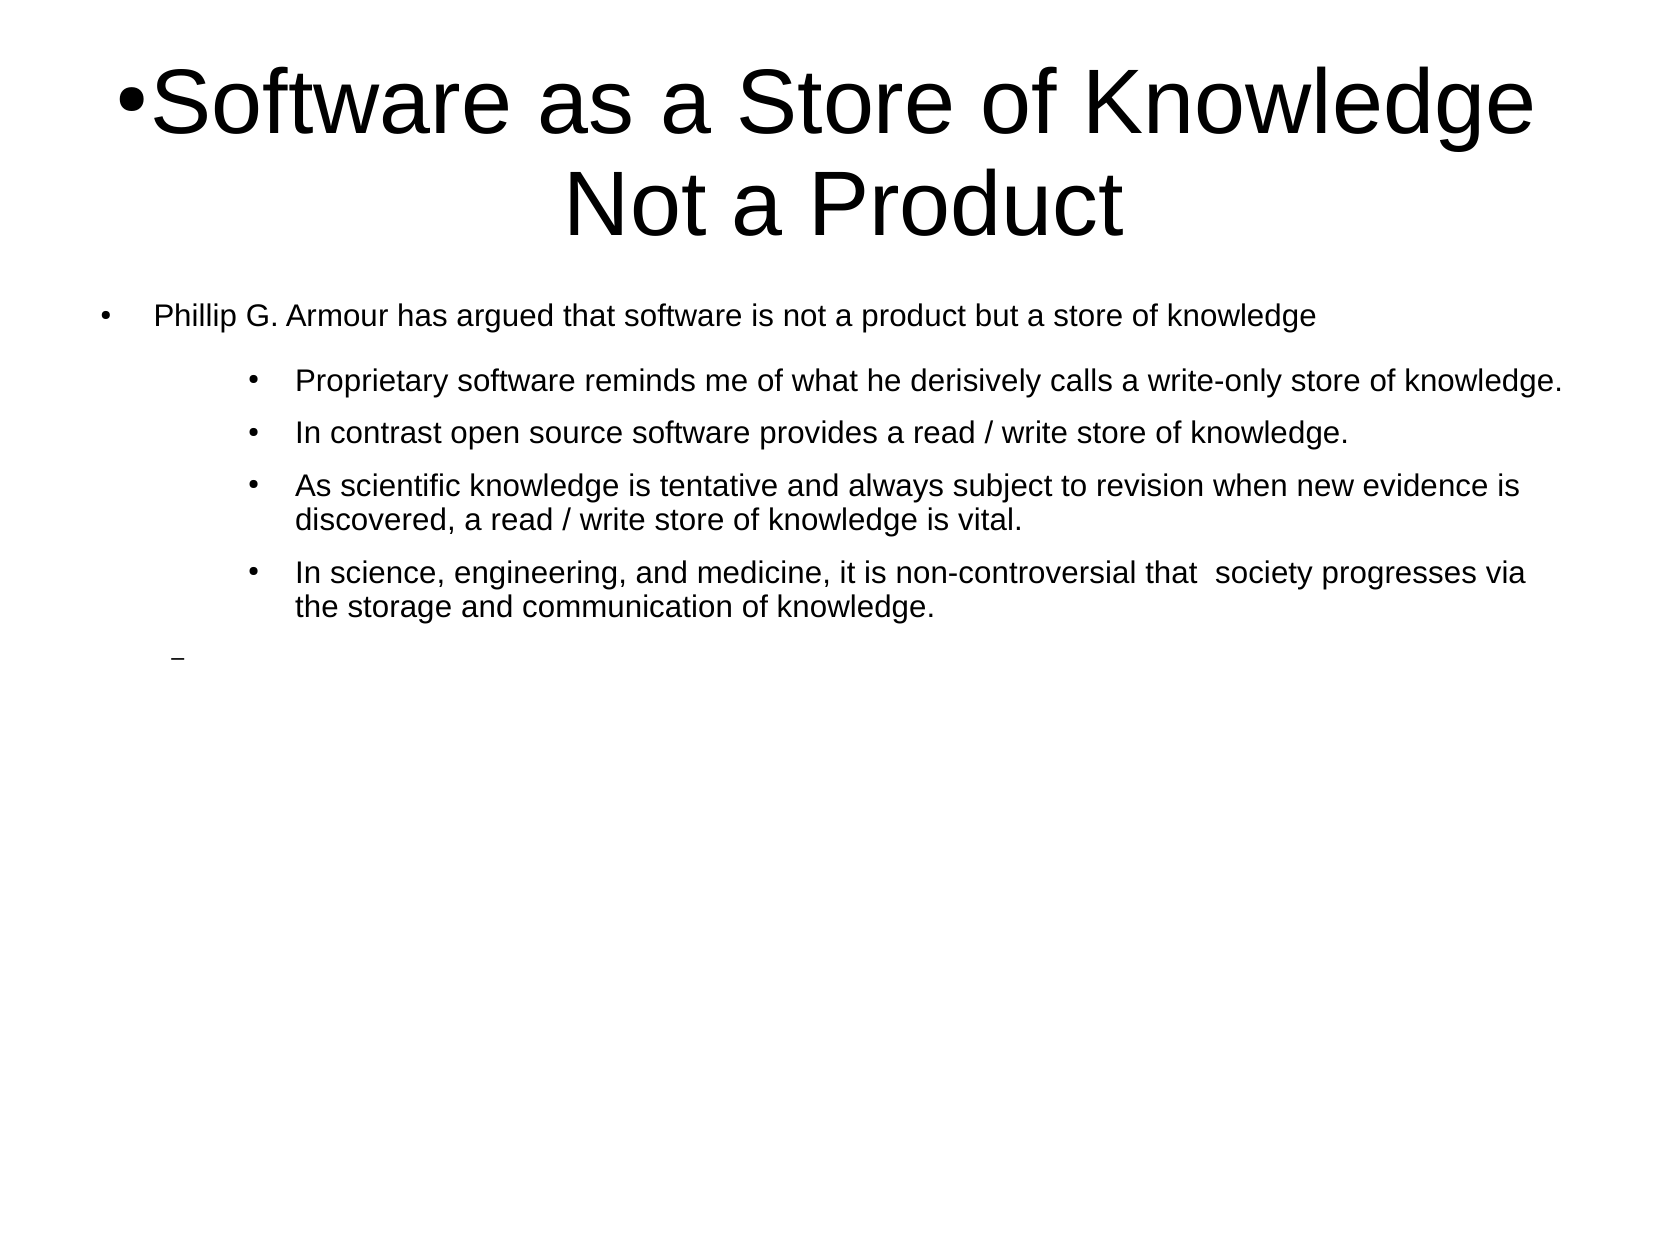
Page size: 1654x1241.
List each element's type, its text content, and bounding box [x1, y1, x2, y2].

list Phillip G. Armour has argued that software is not a product but a store of knowledge Proprietary software reminds me of what he derisively calls a write-only store of knowledge. In contrast open source software provides a read / write store of knowledge. As scientific knowledge is tentative and always subject to revision when new evidence is discovered, a read / write store of knowledge is vital. In science, engineering, and medicine, it is non-controversial that society progresses via the storage and communication of knowledge. [82, 298, 1571, 1018]
title Software as a Store of Knowledge Not a Product [82, 49, 1571, 257]
